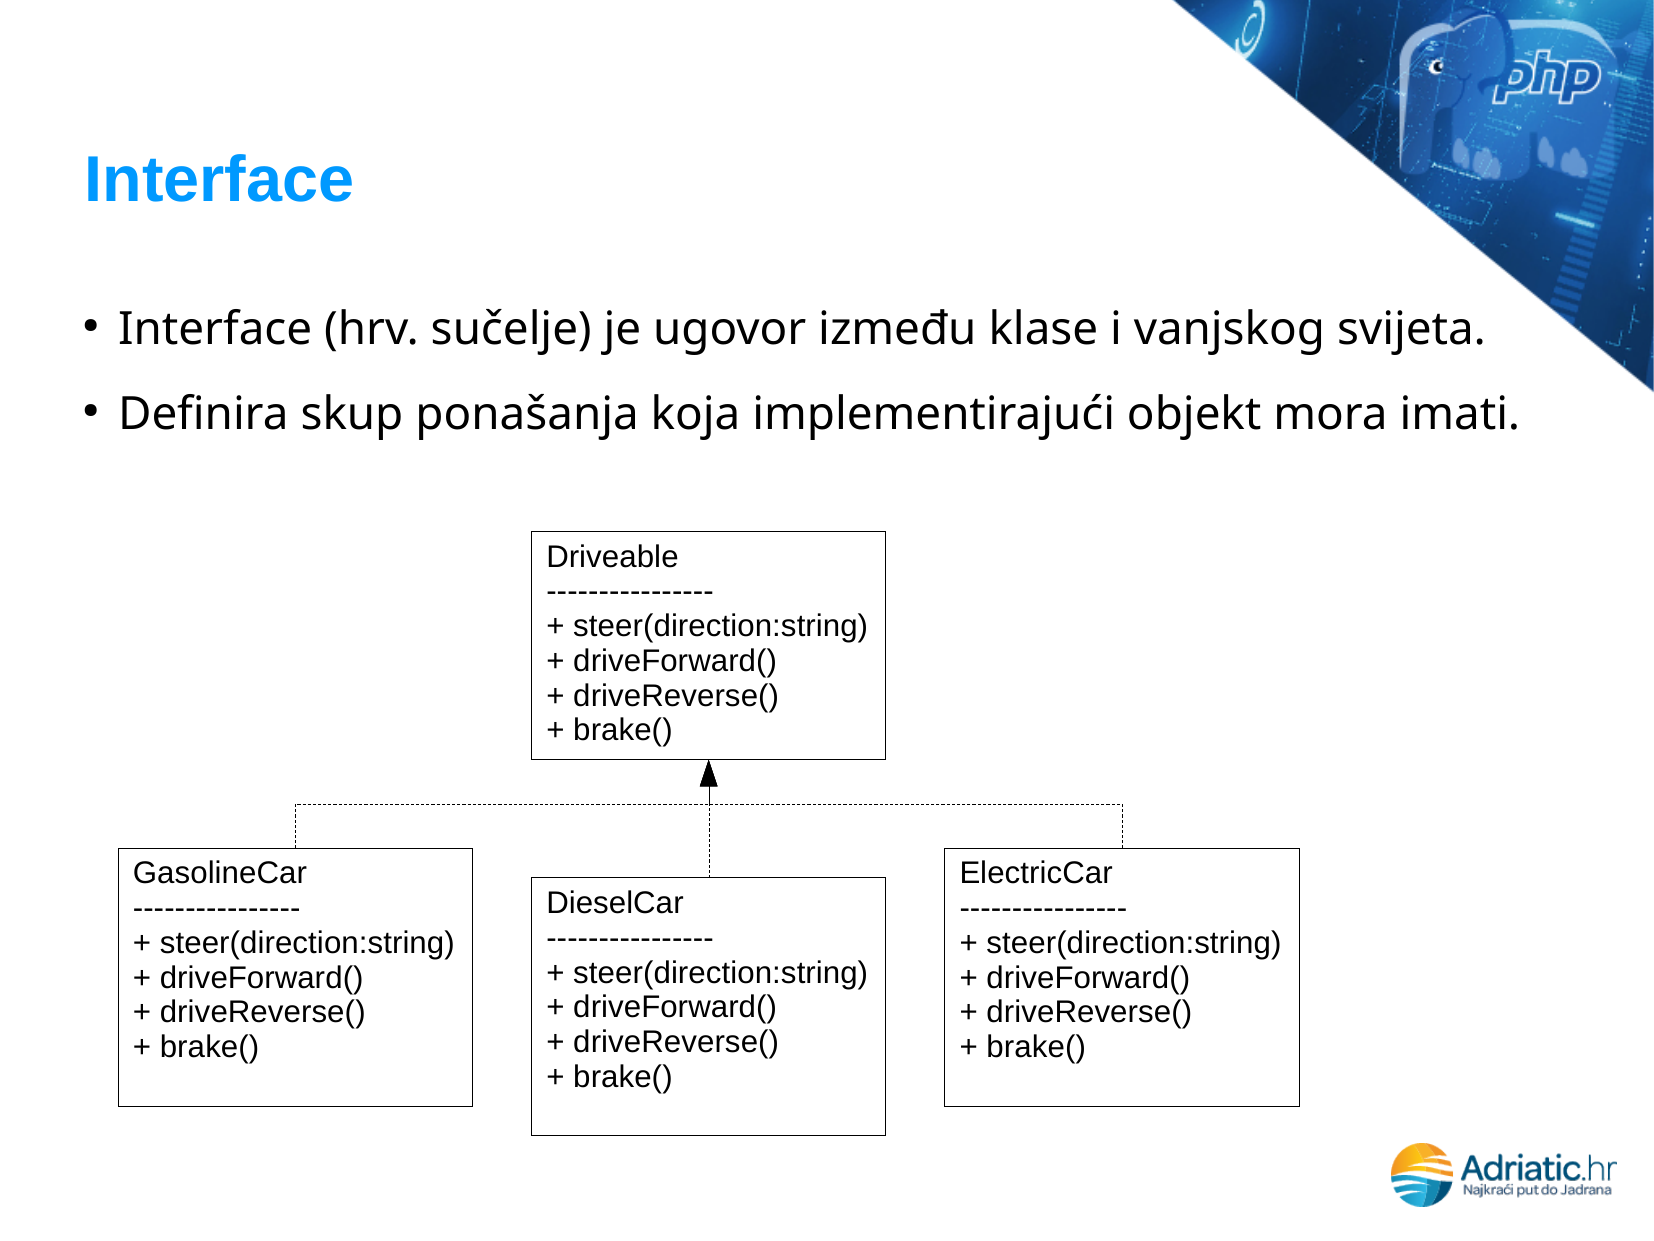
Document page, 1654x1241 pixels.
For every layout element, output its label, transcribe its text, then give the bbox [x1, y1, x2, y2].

text_box ElectricCar ---------------- + steer(direction:string) + driveForward() + driveReverse() + brake() [944, 848, 1300, 1107]
list Interface (hrv. sučelje) je ugovor između klase i vanjskog svijeta. Definira skup ponašanja koja implementirajući objekt mora imati. [82, 295, 1571, 1130]
text_box Driveable ---------------- + steer(direction:string) + driveForward() + driveReverse() + brake() [531, 531, 886, 760]
text_box DieselCar ---------------- + steer(direction:string) + driveForward() + driveReverse() + brake() [531, 877, 886, 1136]
picture [1391, 1143, 1617, 1207]
text_box GasolineCar ---------------- + steer(direction:string) + driveForward() + driveReverse() + brake() [118, 848, 473, 1107]
title Interface [84, 121, 1270, 237]
picture [1171, 0, 1654, 486]
